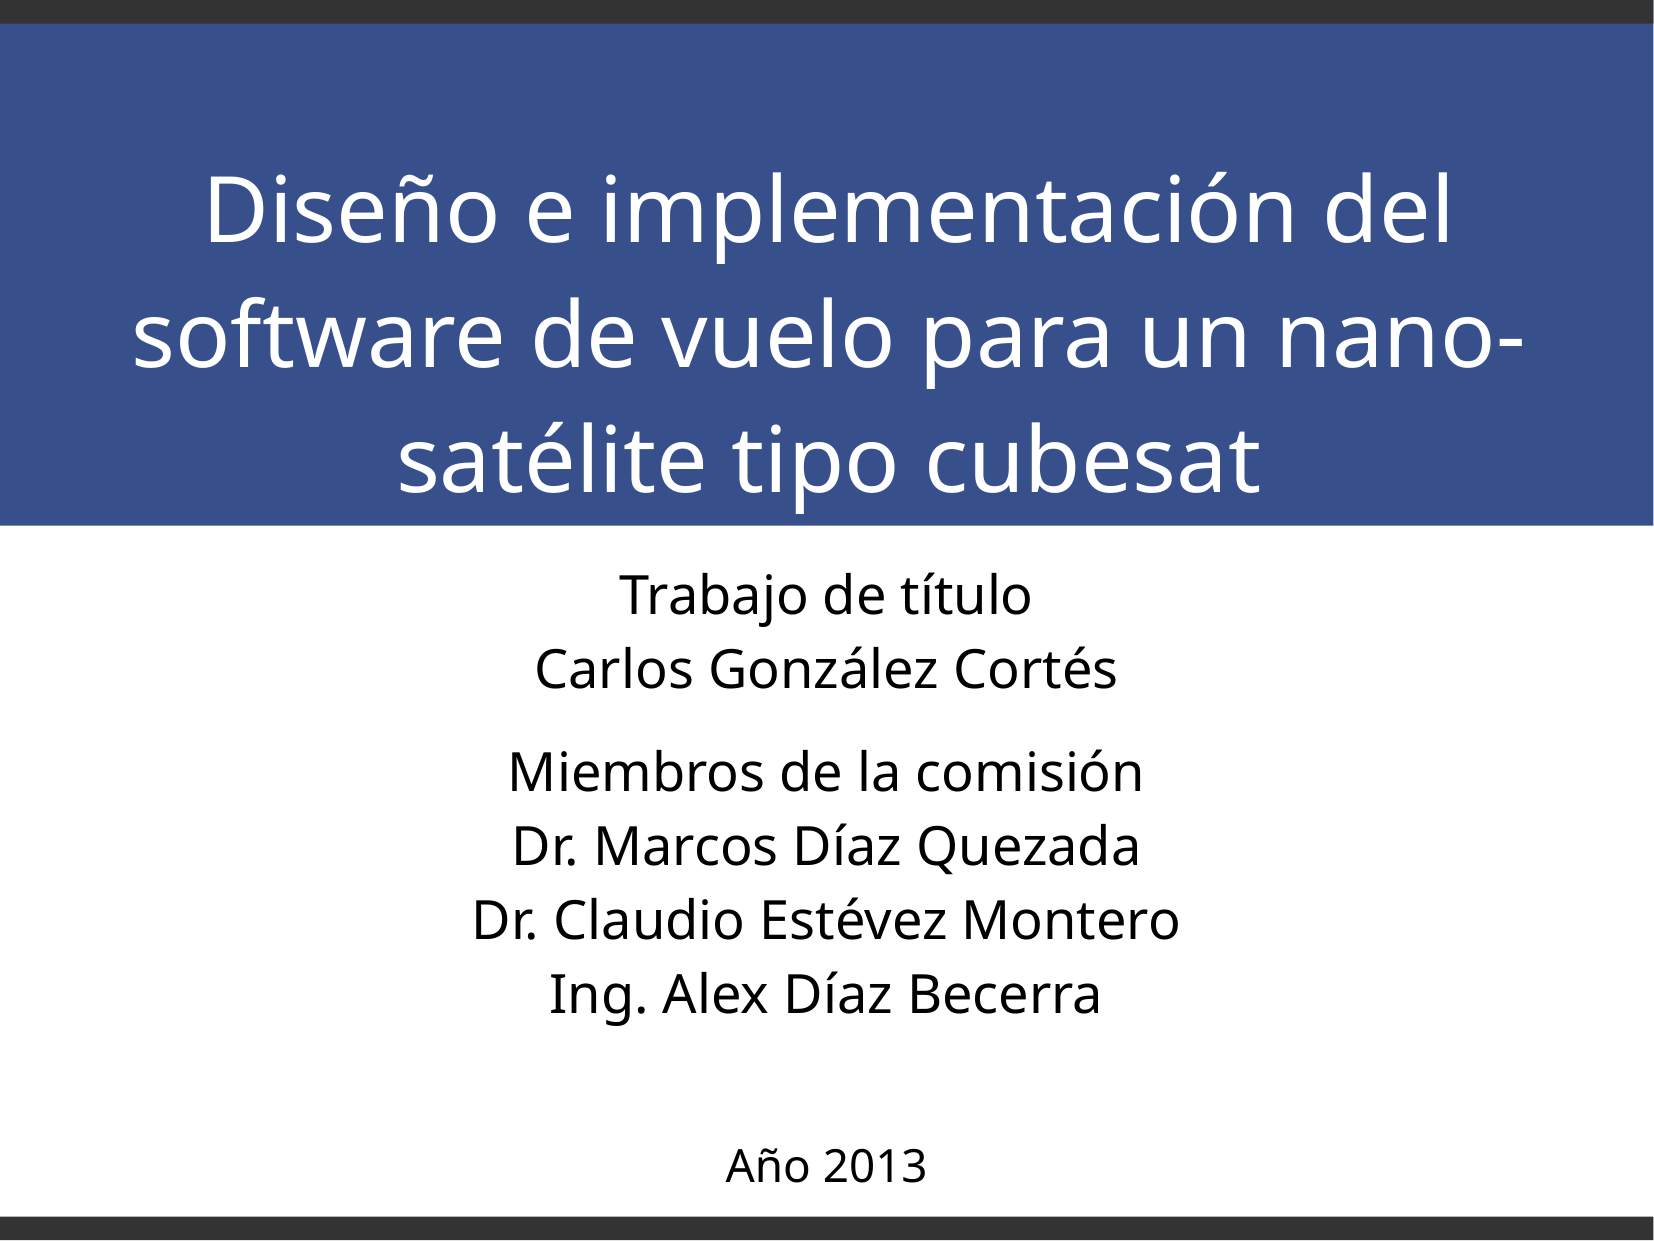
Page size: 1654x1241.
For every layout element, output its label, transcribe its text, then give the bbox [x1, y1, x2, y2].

list Trabajo de título Carlos González Cortés Miembros de la comisión Dr. Marcos Díaz Quezada Dr. Claudio Estévez Montero Ing. Alex Díaz Becerra Año 2013 [99, 556, 1555, 1158]
title Diseño e implementación del software de vuelo para un nano-satélite tipo cubesat [85, 151, 1574, 514]
